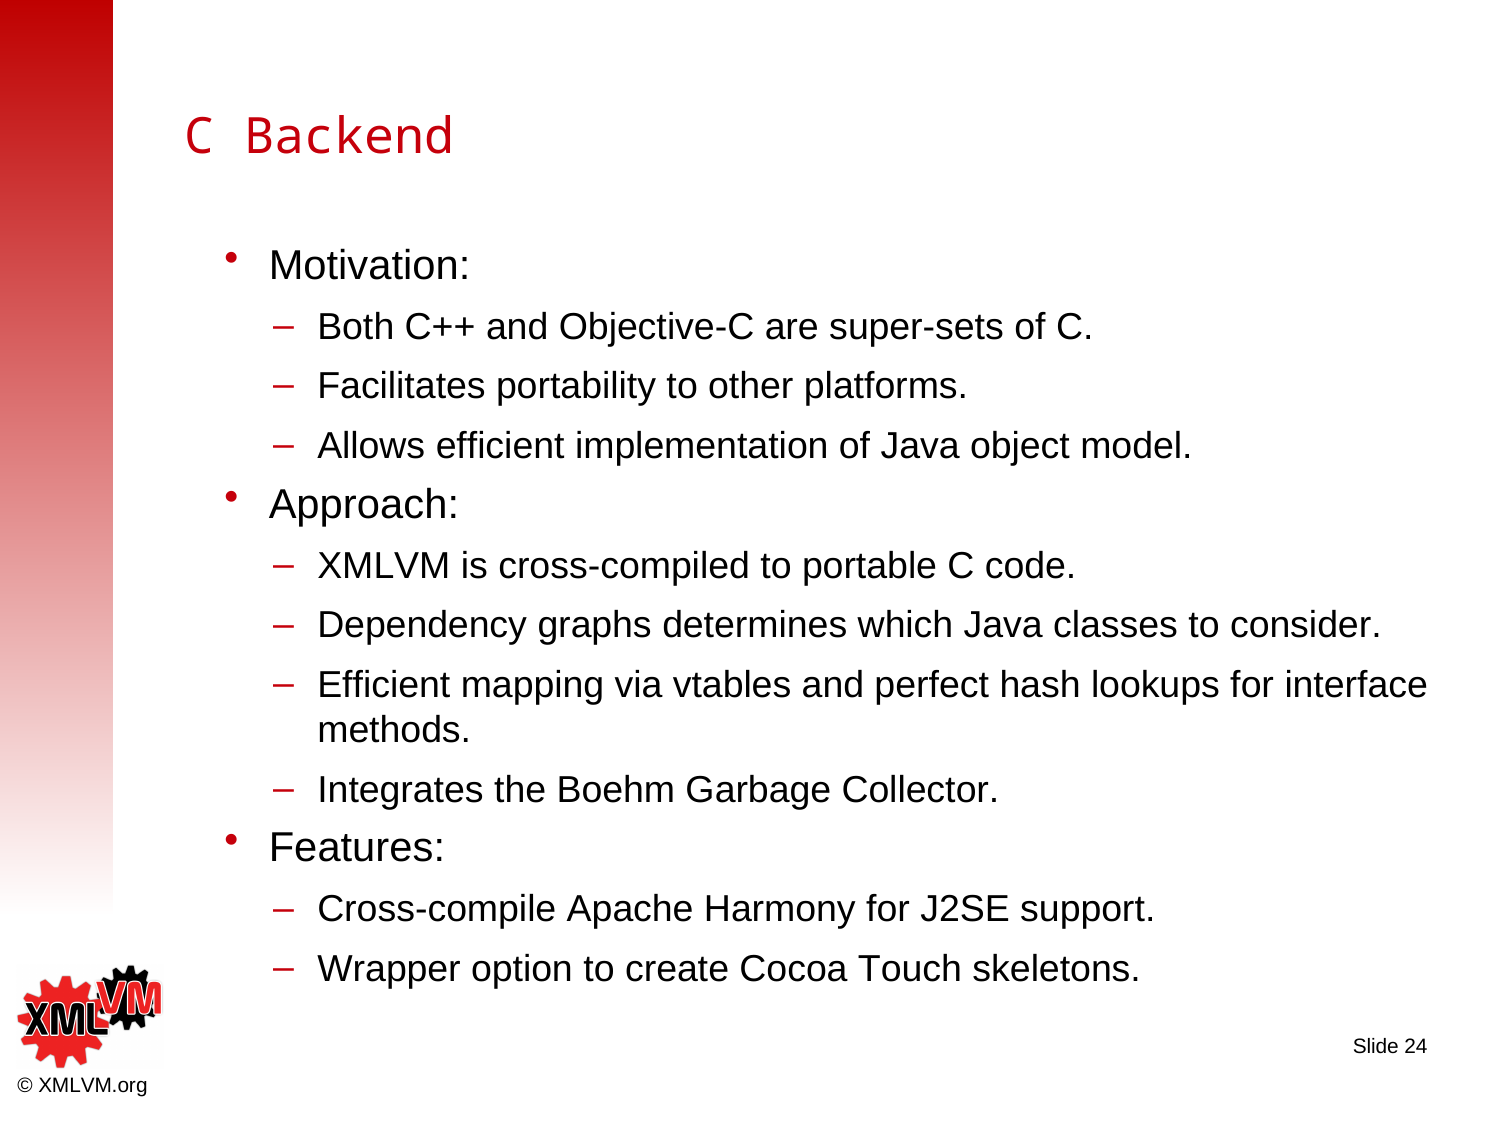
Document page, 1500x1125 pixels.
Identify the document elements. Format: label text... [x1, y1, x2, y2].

picture [16, 964, 164, 1069]
list Motivation: Both C++ and Objective-C are super-sets of C. Facilitates portability to other platforms. Allows efficient implementation of Java object model. Approach: XMLVM is cross-compiled to portable C code. Dependency graphs determines which Java classes to consider. Efficient mapping via vtables and perfect hash lookups for interface methods. Integrates the Boehm Garbage Collector. Features: Cross-compile Apache Harmony for J2SE support. Wrapper option to create Cocoa Touch skeletons. [224, 237, 1447, 990]
title C Backend [170, 67, 1447, 207]
